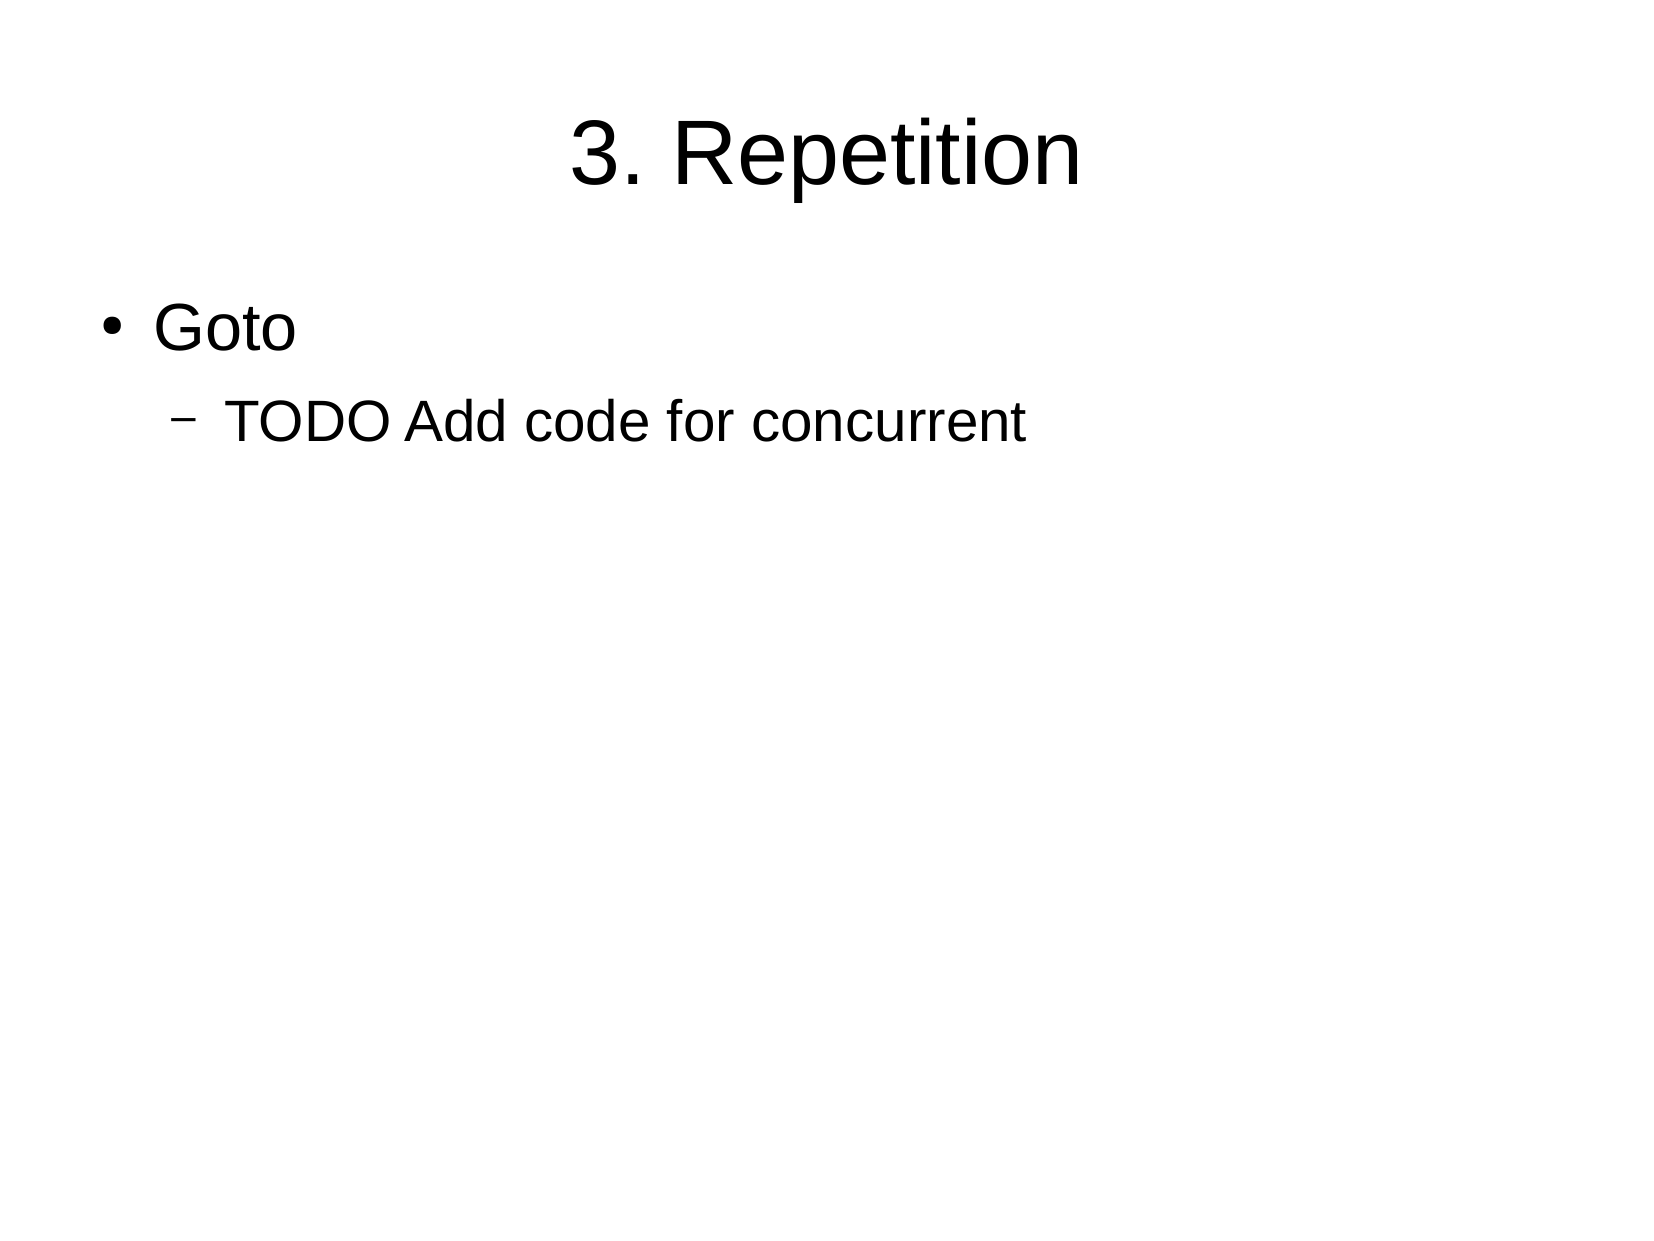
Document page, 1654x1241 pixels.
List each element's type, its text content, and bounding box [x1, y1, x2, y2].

list Goto TODO Add code for concurrent [82, 290, 1571, 1010]
title 3. Repetition [82, 49, 1571, 257]
